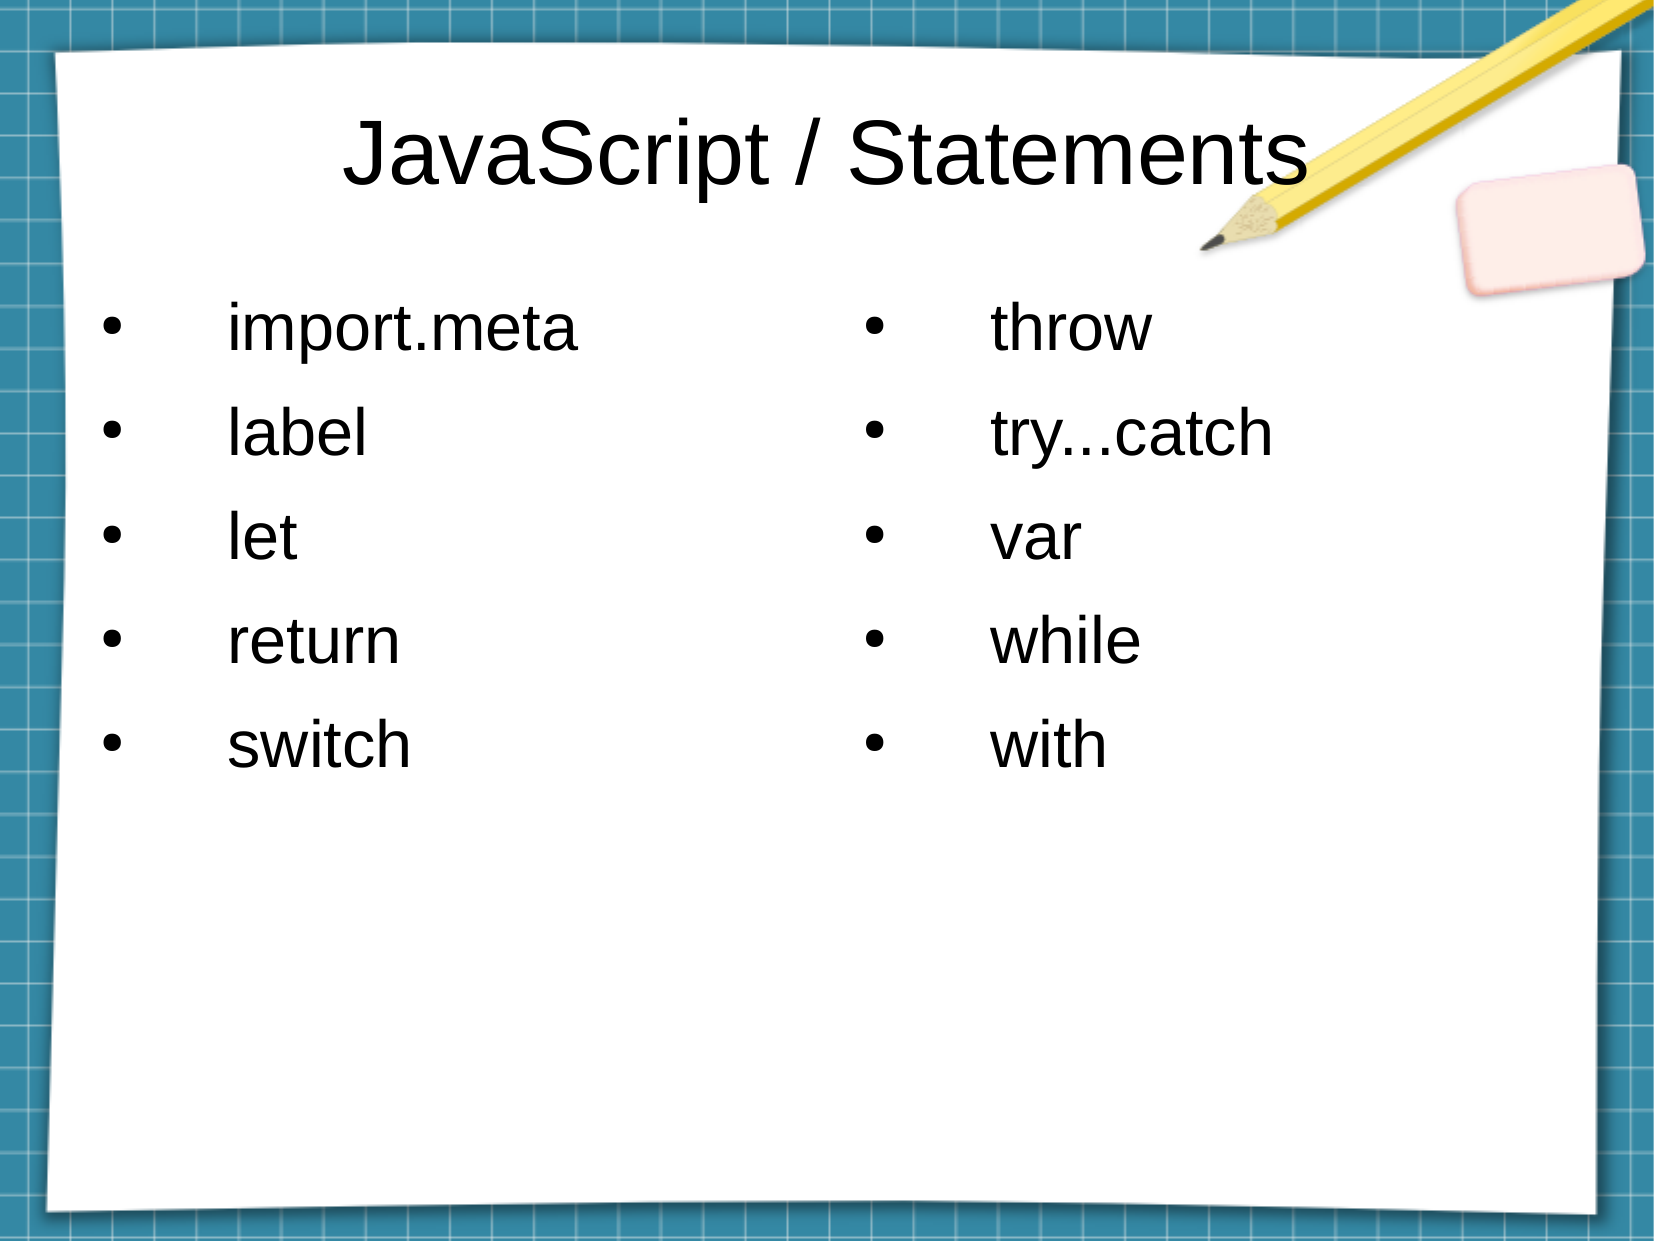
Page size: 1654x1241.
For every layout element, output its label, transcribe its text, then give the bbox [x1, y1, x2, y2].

list throw try...catch var while with [845, 290, 1572, 1010]
title JavaScript / Statements [82, 49, 1571, 257]
list import.meta label let return switch [82, 290, 809, 1010]
picture [0, 0, 1654, 1241]
